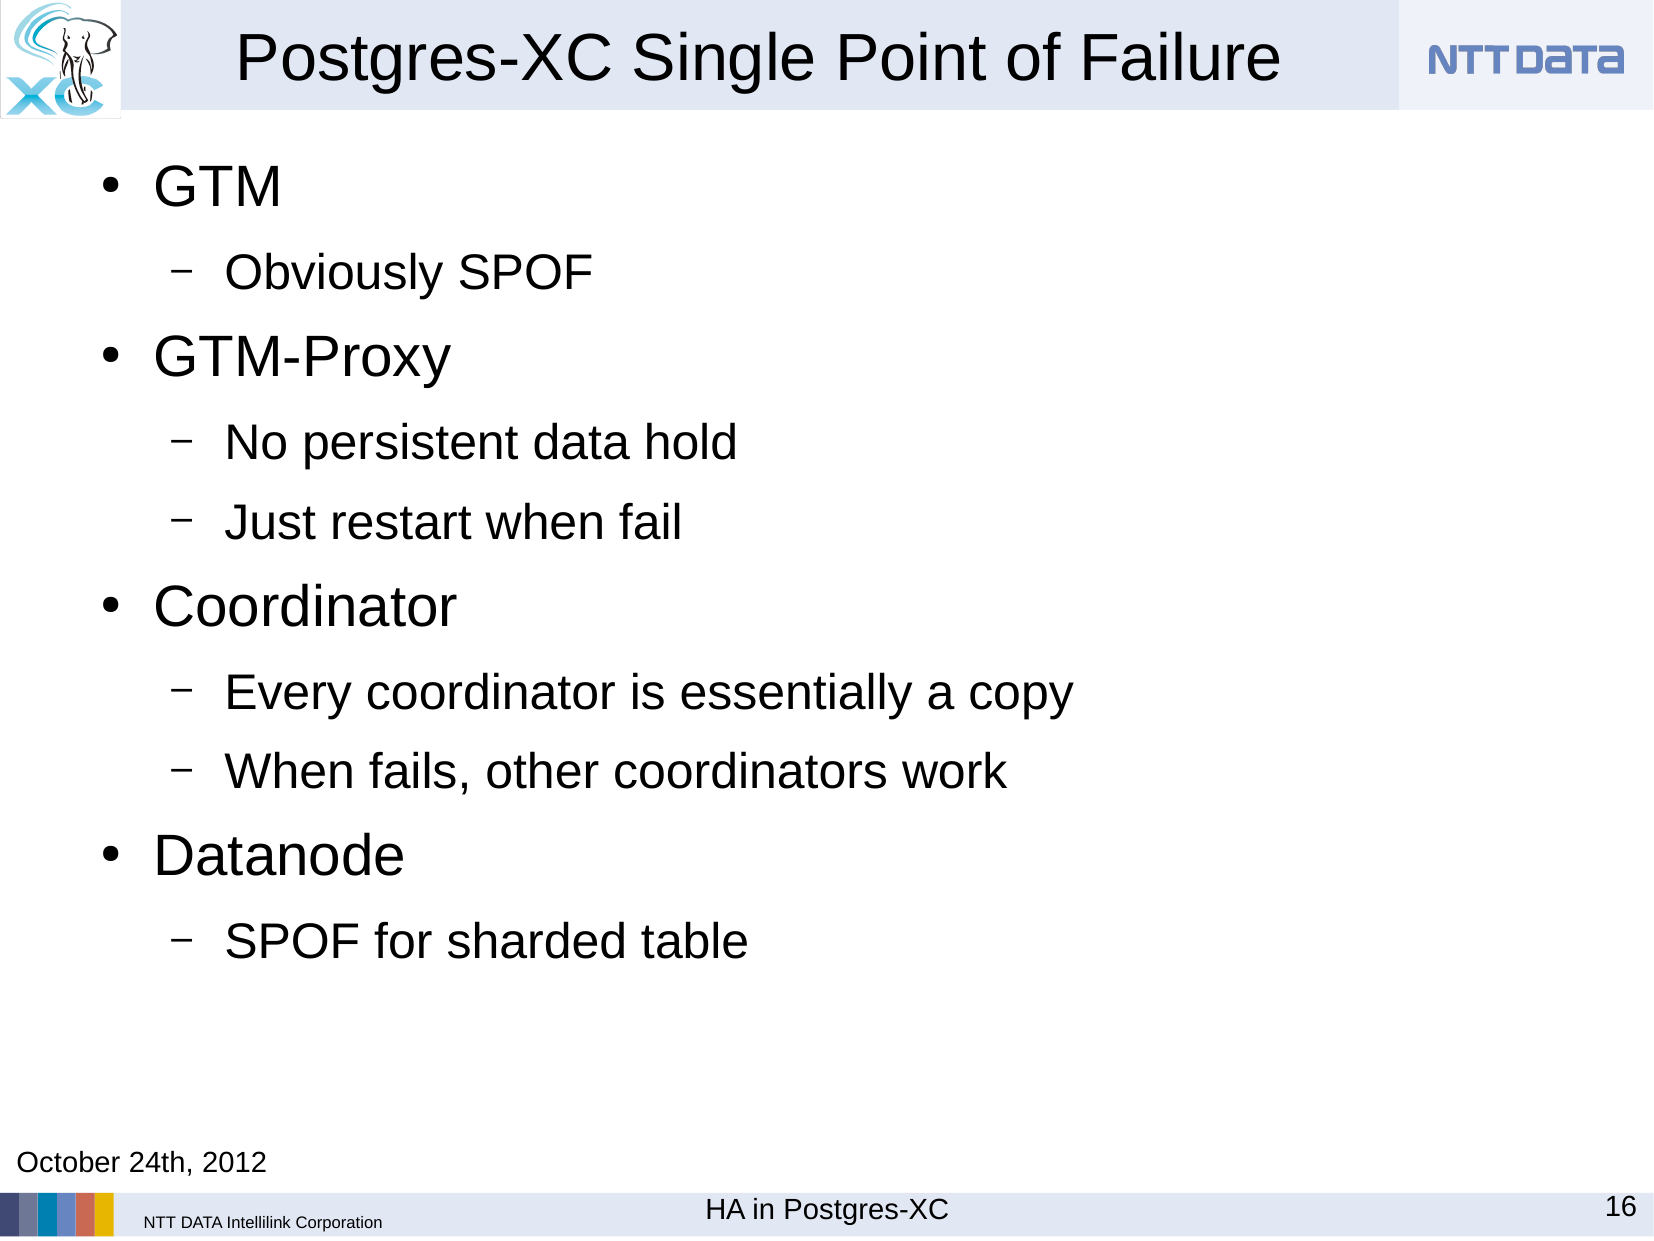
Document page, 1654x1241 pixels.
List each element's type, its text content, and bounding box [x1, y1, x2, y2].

picture [0, 0, 121, 119]
picture [1429, 45, 1624, 74]
list GTM Obviously SPOF GTM-Proxy No persistent data hold Just restart when fail Coordinator Every coordinator is essentially a copy When fails, other coordinators work Datanode SPOF for sharded table [82, 153, 1571, 1099]
title Postgres-XC Single Point of Failure [120, 3, 1399, 110]
